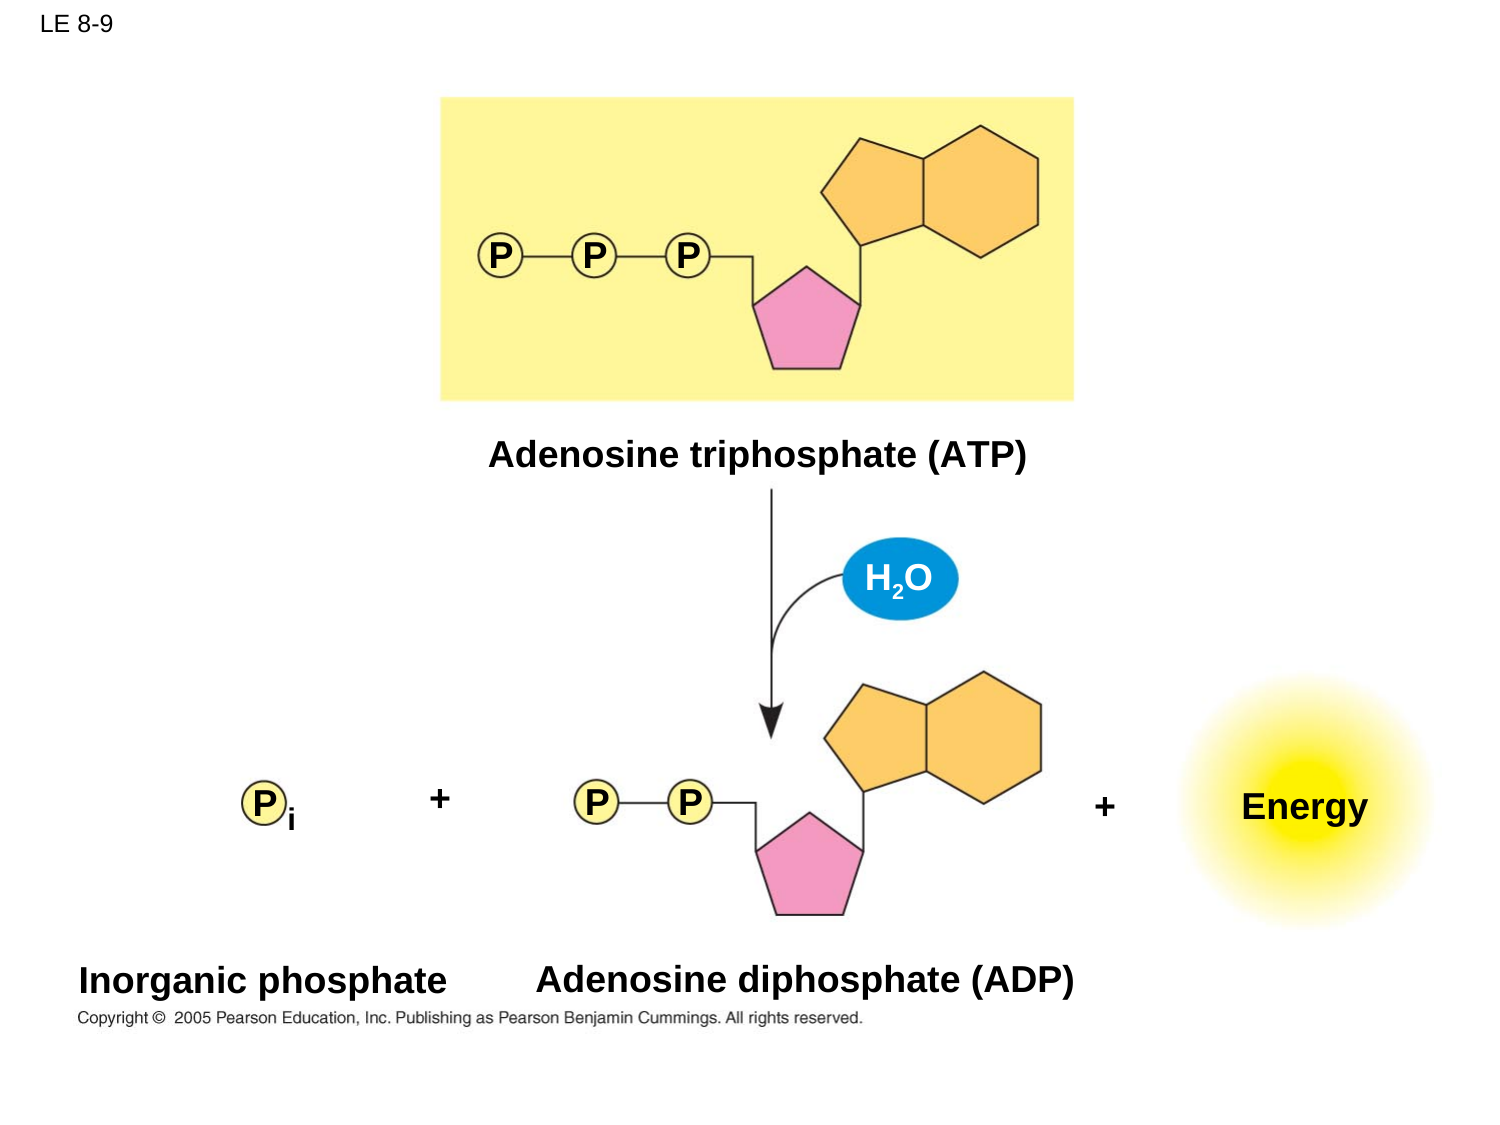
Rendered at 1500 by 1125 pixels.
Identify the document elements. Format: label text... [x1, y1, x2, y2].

text_box P [488, 239, 530, 275]
text_box Adenosine diphosphate (ADP) [535, 964, 1089, 1012]
text_box + [1094, 790, 1136, 826]
text_box P [676, 240, 718, 275]
text_box P [582, 239, 625, 275]
text_box + [429, 782, 471, 818]
text_box Adenosine triphosphate (ATP) [487, 438, 1041, 486]
picture [49, 89, 1450, 1036]
text_box Inorganic phosphate [78, 964, 469, 1008]
text_box P [584, 786, 627, 822]
text_box H2O [865, 557, 955, 599]
text_box i [287, 806, 304, 840]
title LE 8-9 [24, 0, 351, 51]
text_box P [252, 787, 295, 823]
text_box Energy [1241, 790, 1382, 844]
text_box P [678, 786, 720, 822]
